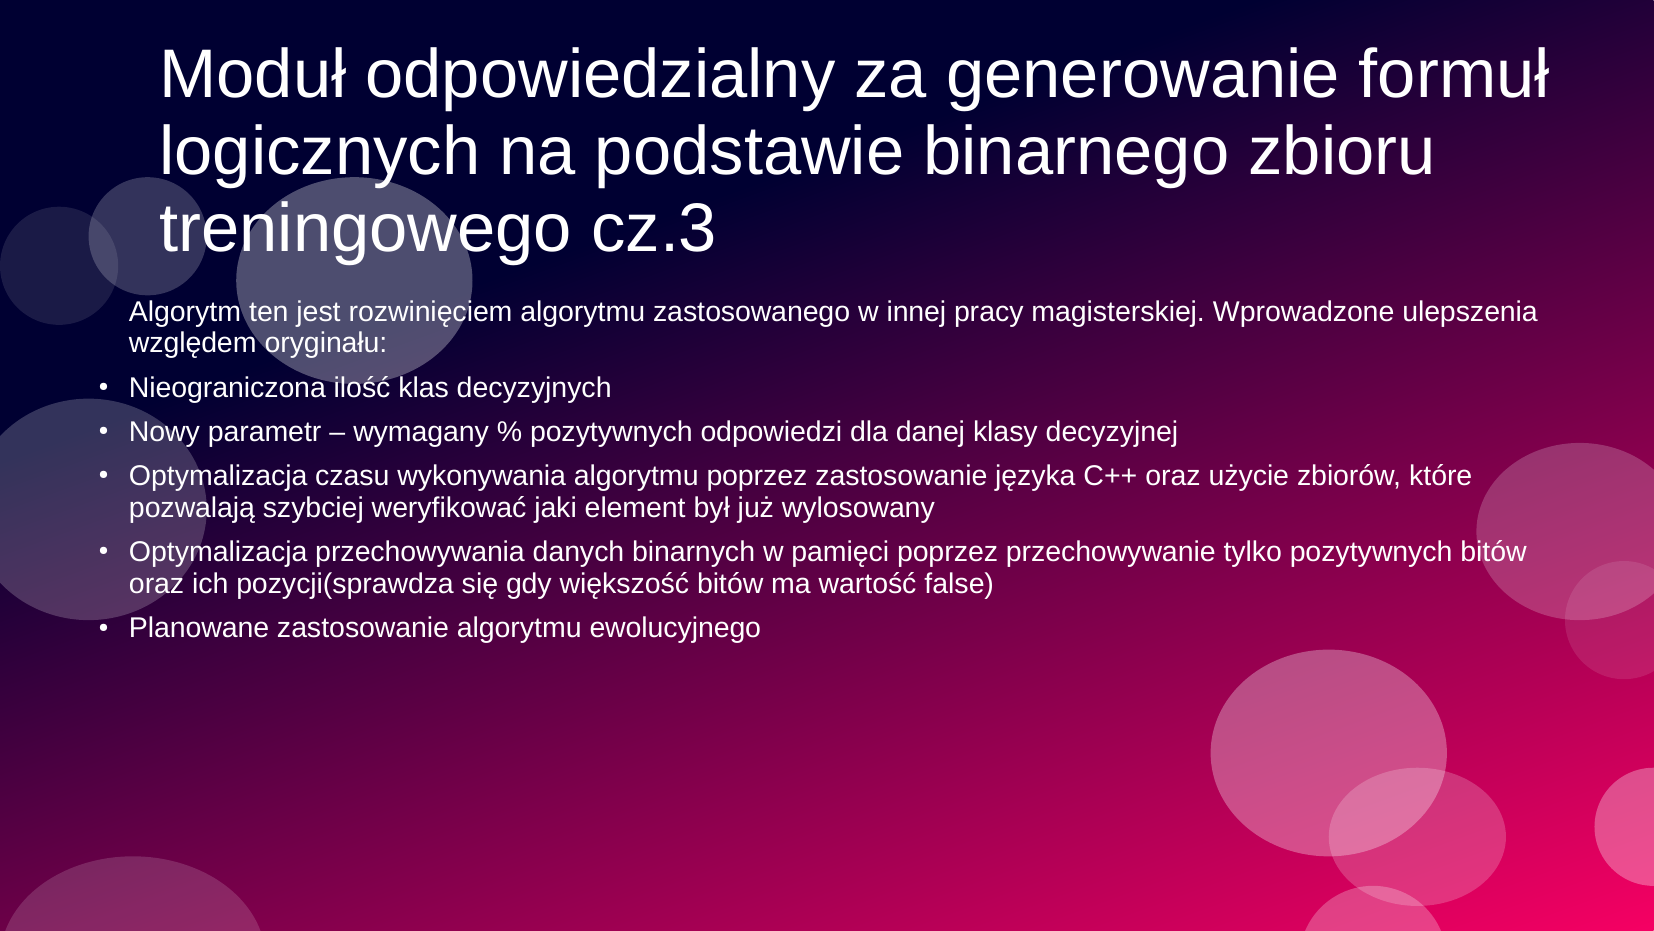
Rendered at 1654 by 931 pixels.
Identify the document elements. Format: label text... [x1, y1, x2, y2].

title Moduł odpowiedzialny za generowanie formuł logicznych na podstawie binarnego zbioru treningowego cz.3 [88, 35, 1565, 266]
list Algorytm ten jest rozwinięciem algorytmu zastosowanego w innej pracy magisterskiej. Wprowadzone ulepszenia względem oryginału: Nieograniczona ilość klas decyzyjnych Nowy parametr – wymagany % pozytywnych odpowiedzi dla danej klasy decyzyjnej Optymalizacja czasu wykonywania algorytmu poprzez zastosowanie języka C++ oraz użycie zbiorów, które pozwalają szybciej weryfikować jaki element był już wylosowany Optymalizacja przechowywania danych binarnych w pamięci poprzez przechowywanie tylko pozytywnych bitów oraz ich pozycji(sprawdza się gdy większość bitów ma wartość false) Planowane zastosowanie algorytmu ewolucyjnego [88, 295, 1565, 650]
